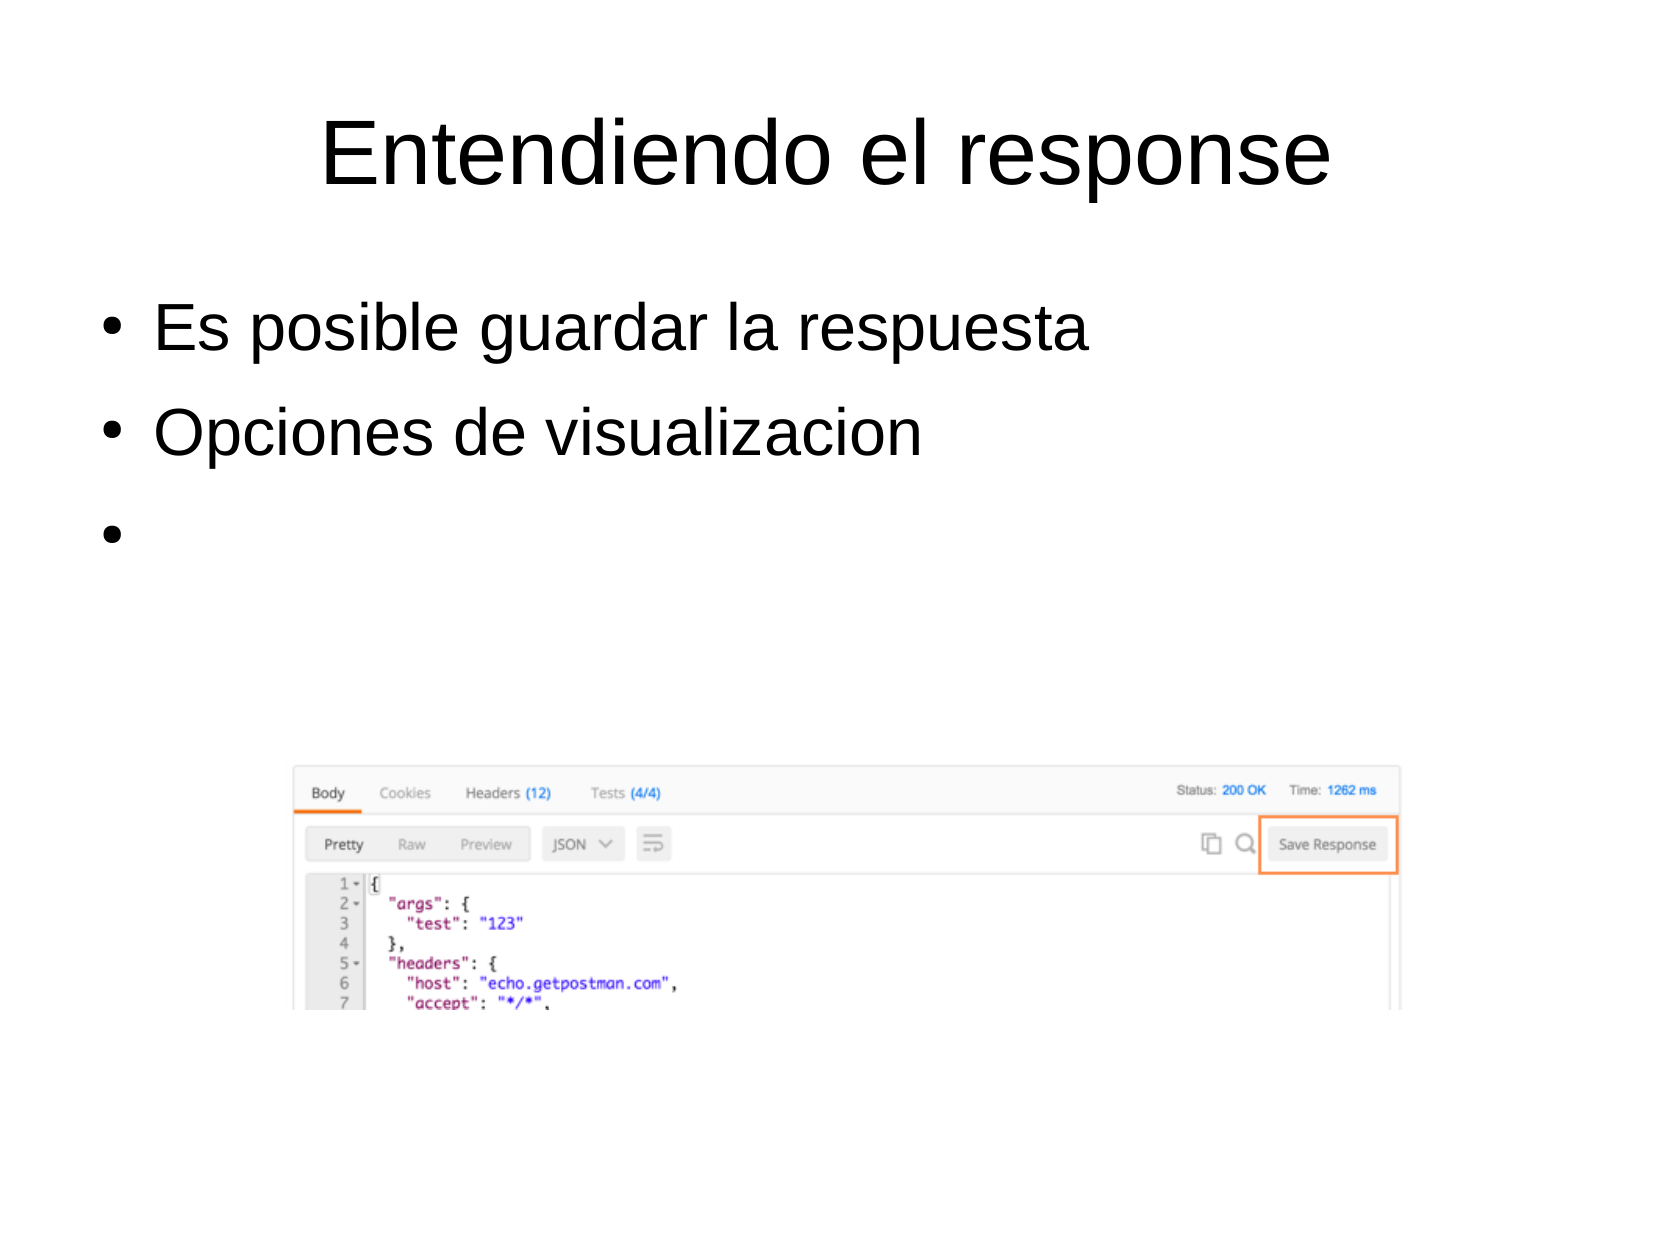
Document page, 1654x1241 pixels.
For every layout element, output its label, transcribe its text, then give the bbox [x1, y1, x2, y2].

title Entendiendo el response [82, 49, 1571, 257]
list Es posible guardar la respuesta Opciones de visualizacion [82, 290, 1571, 1010]
picture [285, 759, 1410, 1010]
